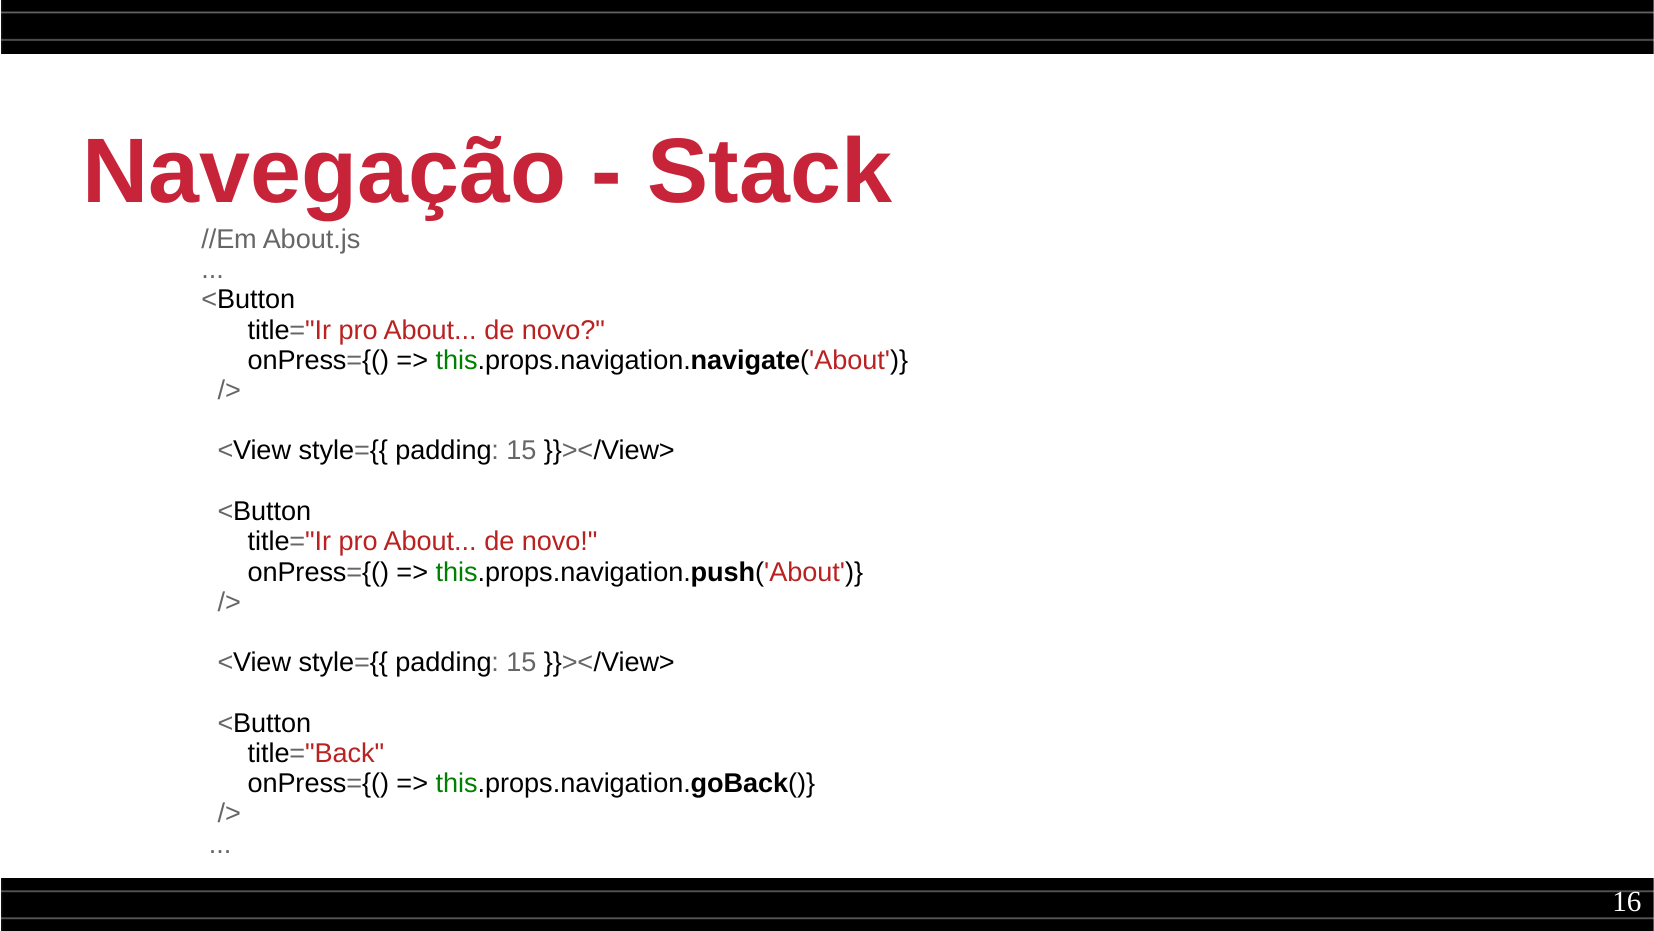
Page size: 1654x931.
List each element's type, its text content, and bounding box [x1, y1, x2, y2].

picture [1, 0, 1654, 54]
title Navegação - Stack [82, 92, 1571, 249]
text_box //Em About.js ... <Button title="Ir pro About... de novo?" onPress={() => this.props.navigation.navigate('About')} /> <View style={{ padding: 15 }}></View> <Button title="Ir pro About... de novo!" onPress={() => this.props.navigation.push('About')} /> <View style={{ padding: 15 }}></View> <Button title="Back" onPress={() => this.props.navigation.goBack()} /> ... [82, 216, 1568, 867]
picture [1, 878, 1654, 931]
